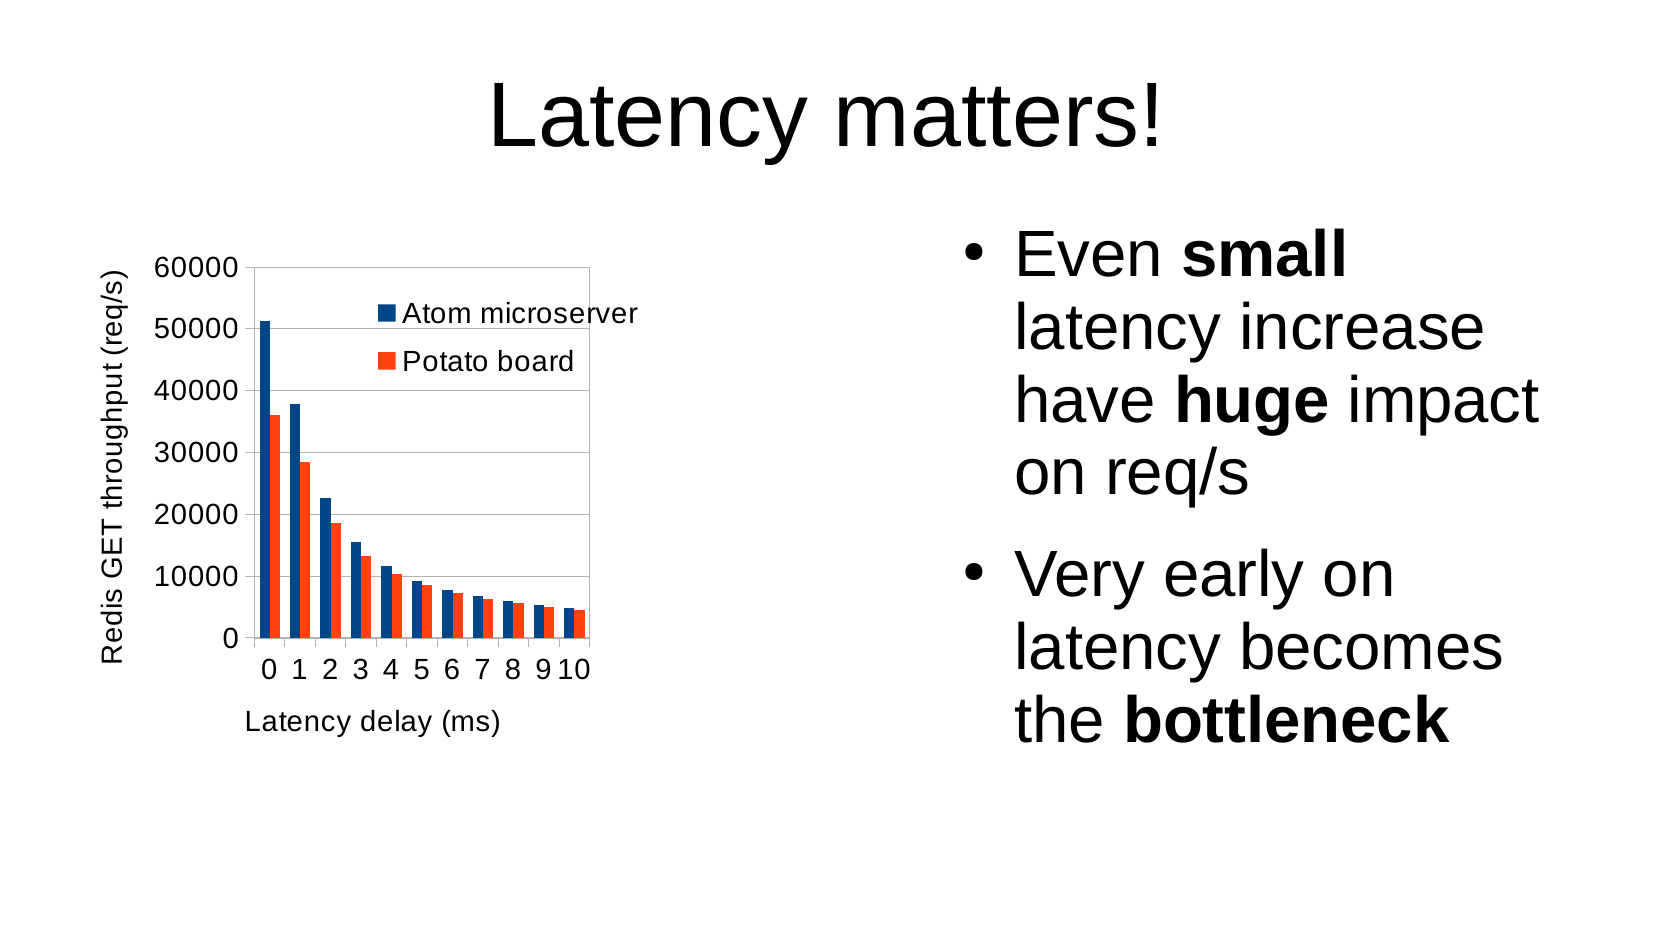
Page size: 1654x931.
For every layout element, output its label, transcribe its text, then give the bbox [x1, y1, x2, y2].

list Even small latency increase have huge impact on req/s Very early on latency becomes the bottleneck [945, 217, 1571, 758]
title Latency matters! [82, 37, 1571, 193]
chart [60, 240, 901, 772]
